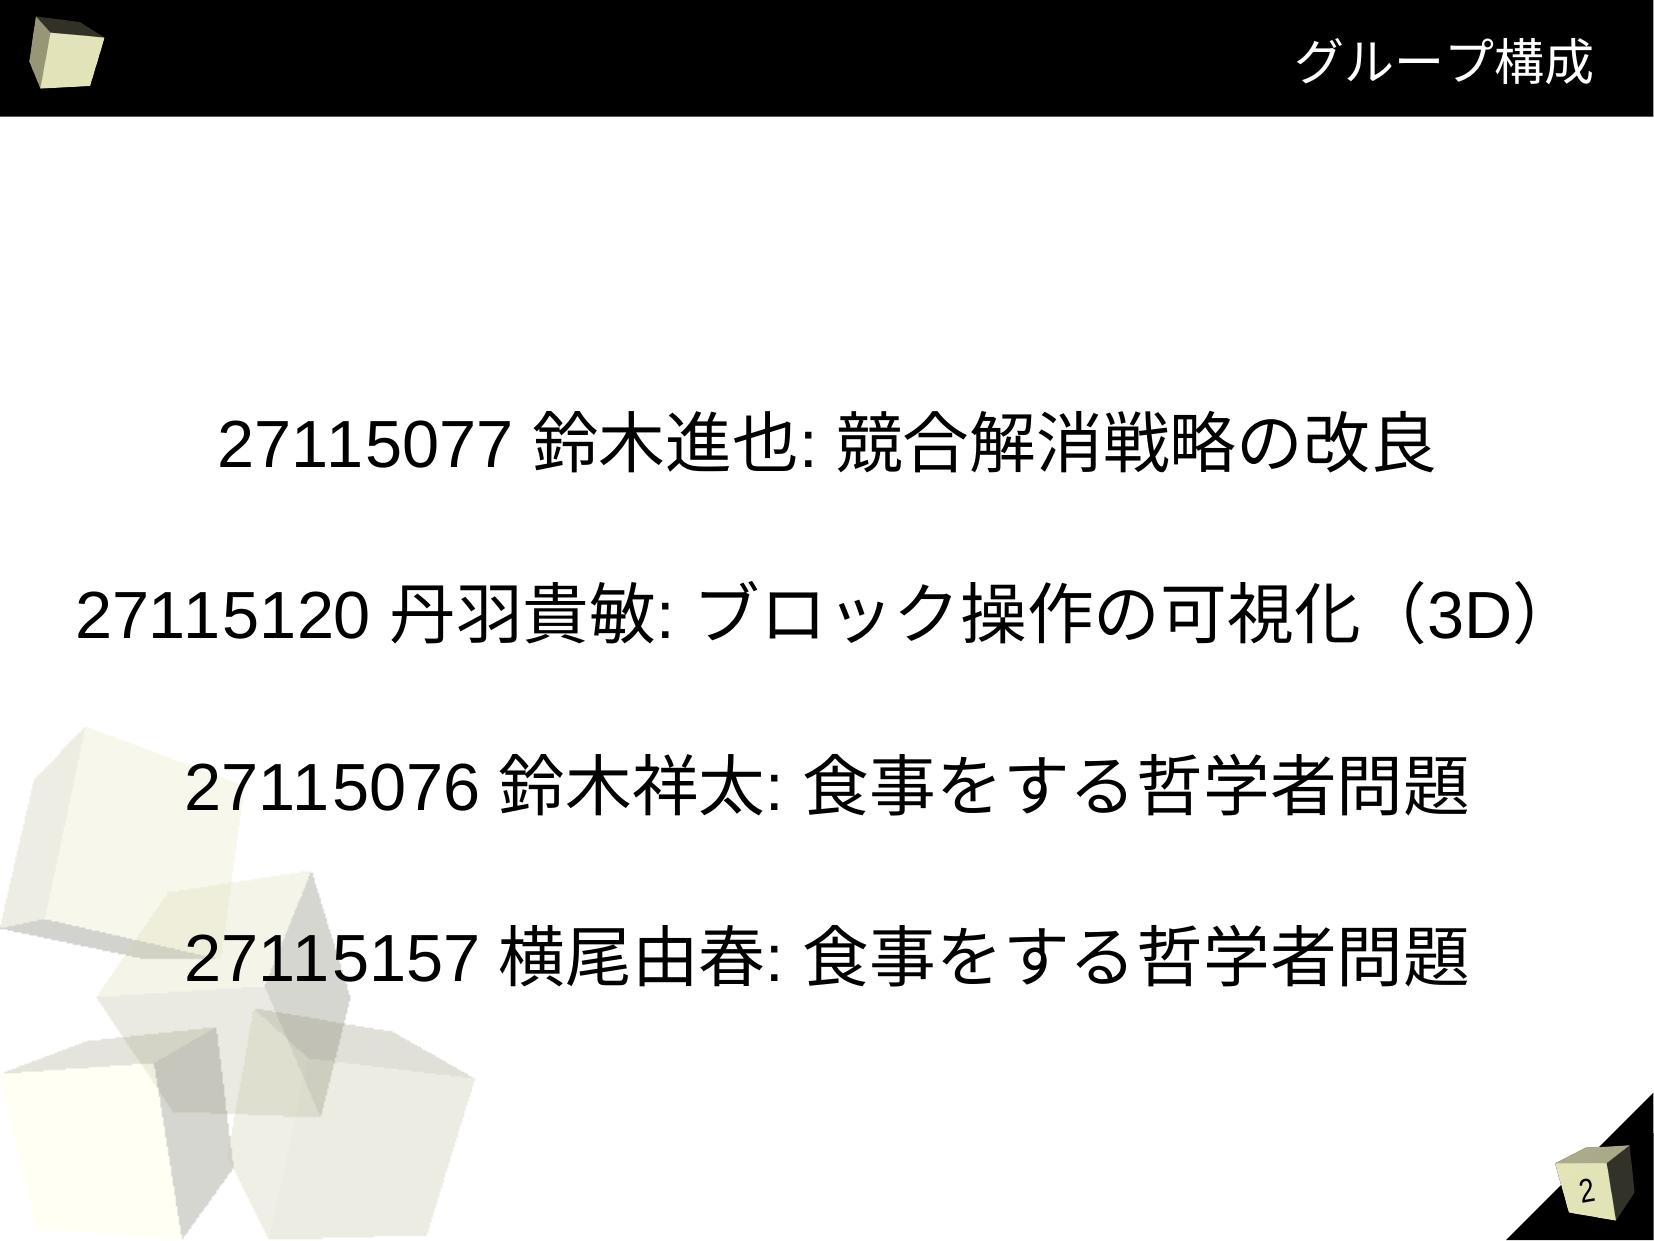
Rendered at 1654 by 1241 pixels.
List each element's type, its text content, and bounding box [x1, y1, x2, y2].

title グループ構成 [118, 0, 1595, 119]
subtitle 27115077 鈴木進也: 競合解消戦略の改良 27115120 丹羽貴敏: ブロック操作の可視化（3D） 27115076 鈴木祥太: 食事をする哲学者問題 27115157 横尾由春: 食事をする哲学者問題 [44, 177, 1611, 1214]
picture [0, 726, 477, 1241]
